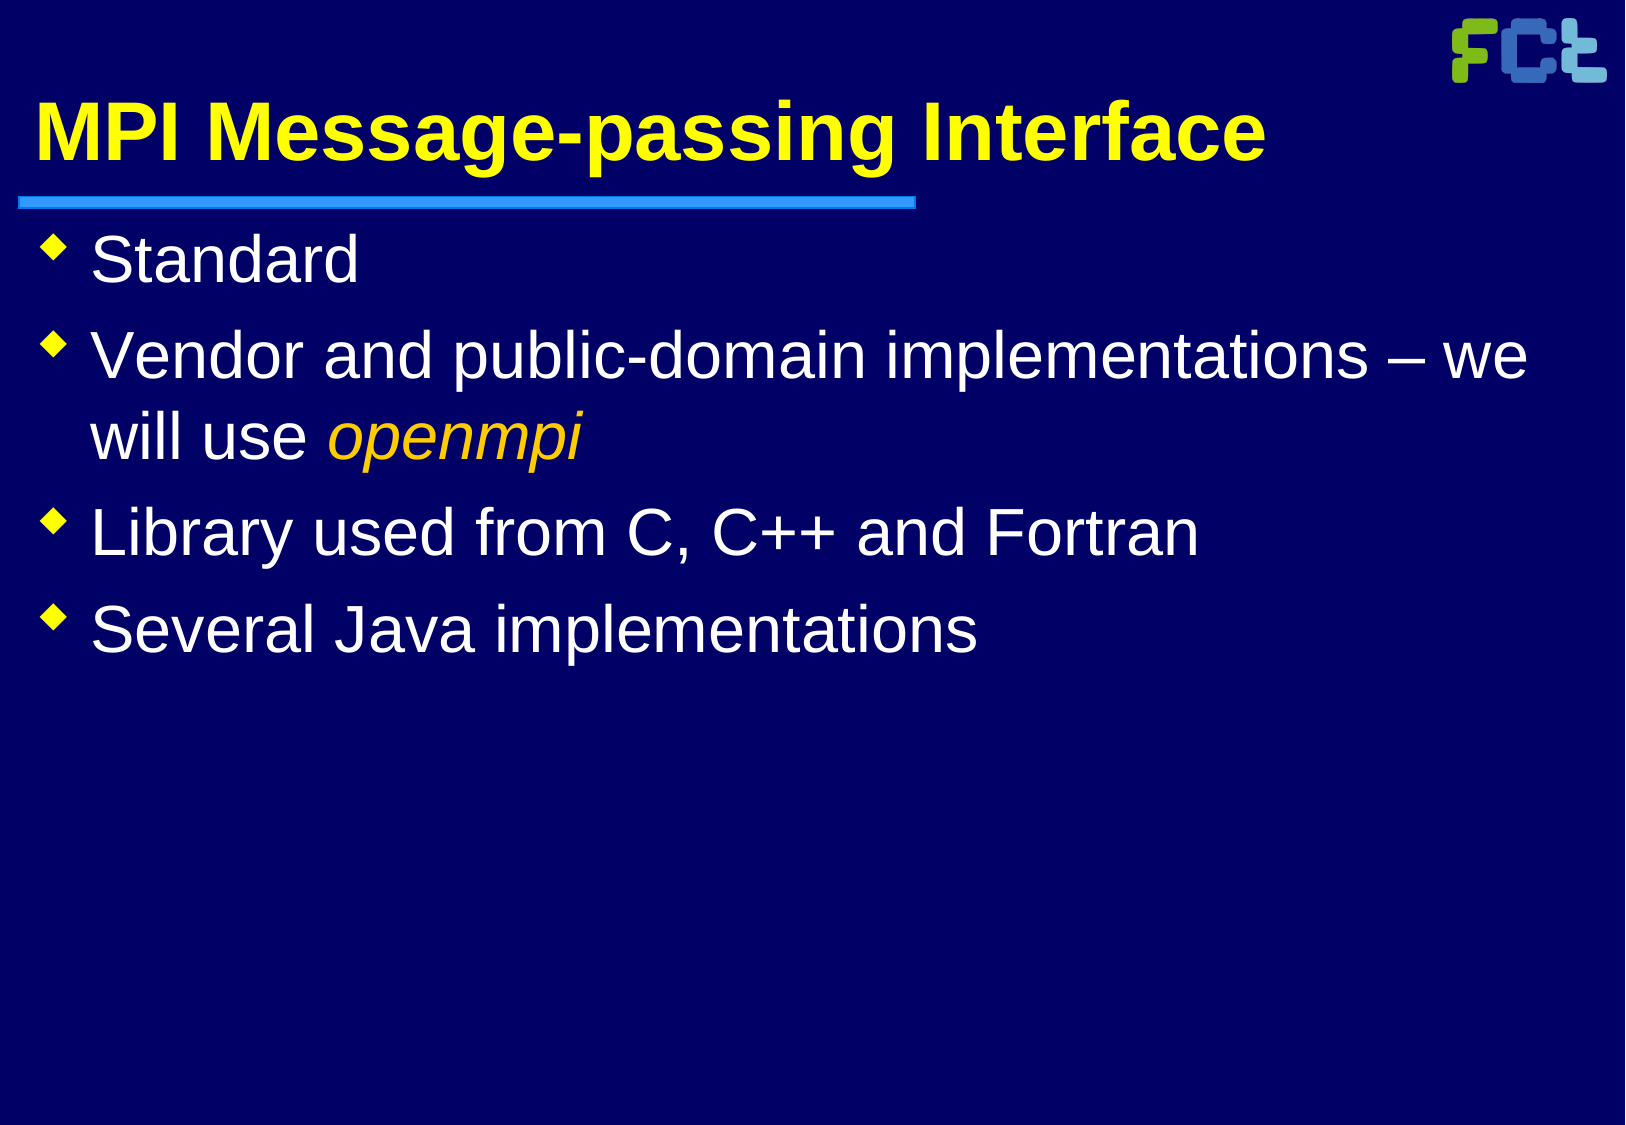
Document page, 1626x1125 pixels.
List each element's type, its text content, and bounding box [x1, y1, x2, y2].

list Standard Vendor and public-domain implementations – we will use openmpi Library used from C, C++ and Fortran Several Java implementations [19, 208, 1611, 1083]
title MPI Message-passing Interface [19, 68, 1606, 185]
picture [1452, 18, 1607, 83]
